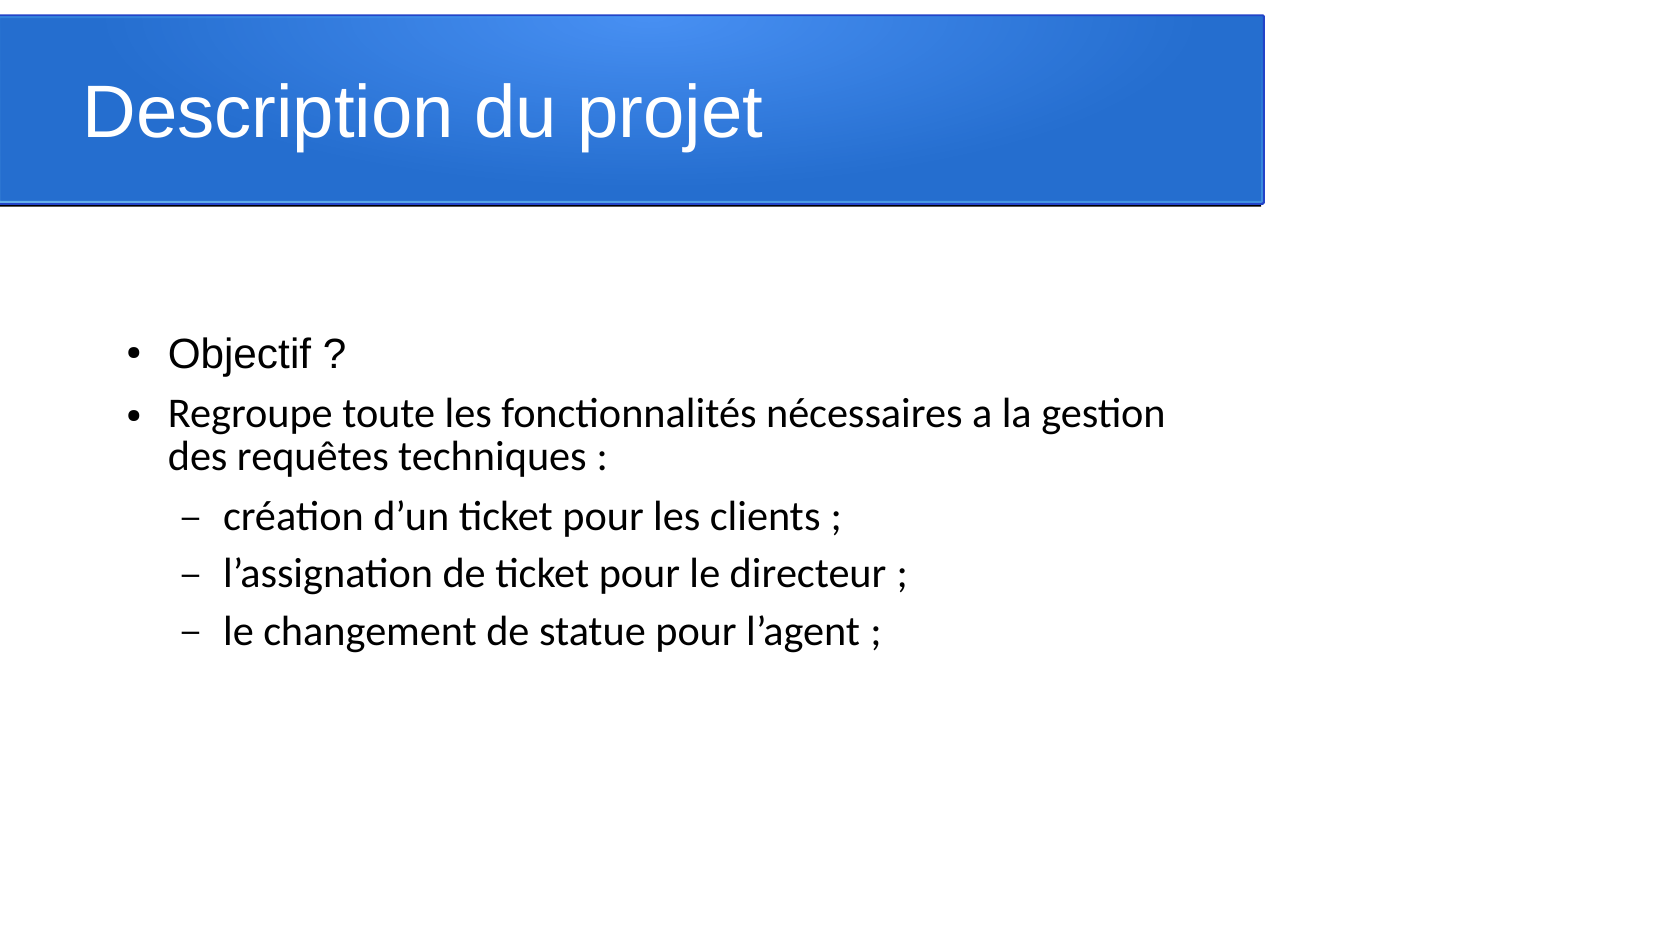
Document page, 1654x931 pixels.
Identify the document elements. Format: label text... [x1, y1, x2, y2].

list Objectif ? Regroupe toute les fonctionnalités nécessaires a la gestion des requêtes techniques : création d’un ticket pour les clients ; l’assignation de ticket pour le directeur ; le changement de statue pour l’agent ; [112, 330, 1216, 659]
title Description du projet [82, 35, 1235, 189]
